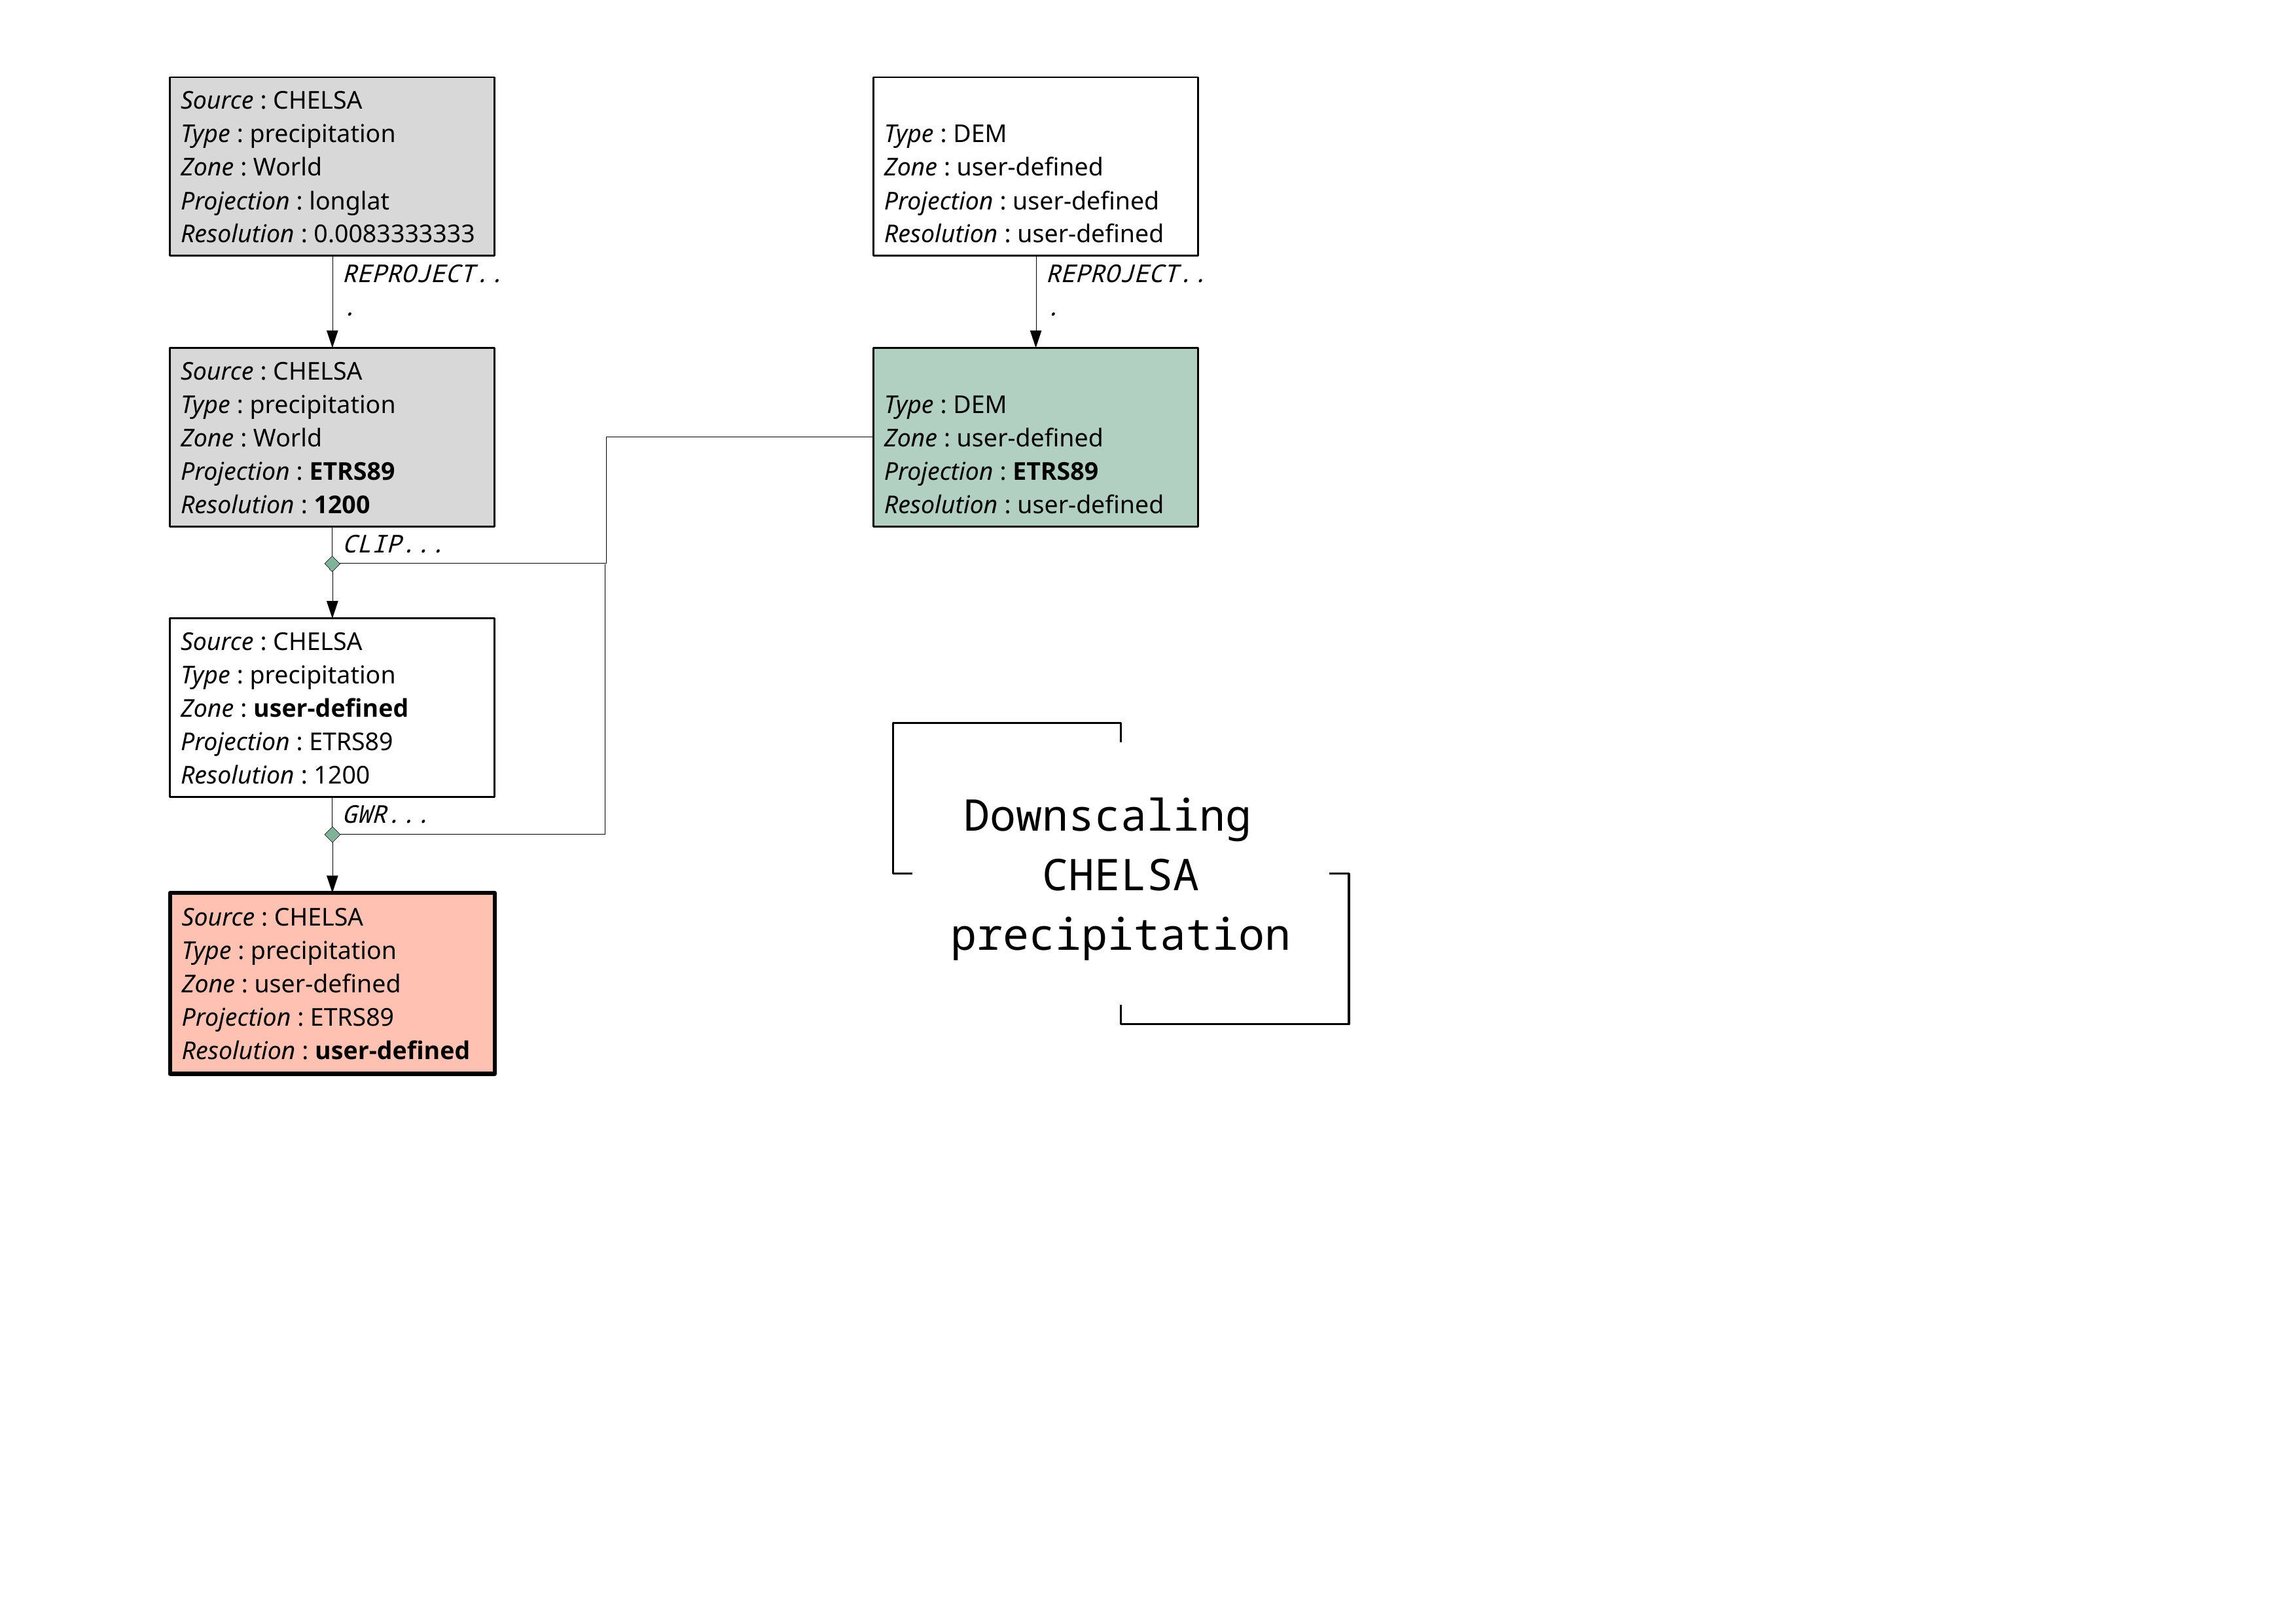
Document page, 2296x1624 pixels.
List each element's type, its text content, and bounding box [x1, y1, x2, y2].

text_box Source : CHELSA Type : precipitation Zone : user-defined Projection : ETRS89 Resolution : user-defined [170, 893, 495, 1057]
text_box CLIP... [332, 522, 518, 565]
text_box Source : CHELSA Type : precipitation Zone : user-defined Projection : ETRS89 Resolution : 1200 [170, 618, 495, 780]
text_box REPROJECT... [1035, 251, 1222, 294]
text_box Type : DEM Zone : user-defined Projection : ETRS89 Resolution : user-defined [873, 348, 1198, 509]
text_box [325, 556, 340, 571]
text_box [325, 826, 340, 842]
text_box GWR... [332, 792, 518, 835]
text_box Source : CHELSA Type : precipitation Zone : World Projection : longlat Resolution : 0.0083333333 [170, 77, 495, 239]
text_box Type : DEM Zone : user-defined Projection : user-defined Resolution : user-defined [873, 77, 1198, 239]
text_box Source : CHELSA Type : precipitation Zone : World Projection : ETRS89 Resolution : 1200 [170, 348, 495, 510]
text_box Downscaling CHELSA precipitation [912, 742, 1330, 1005]
text_box REPROJECT... [332, 251, 518, 294]
